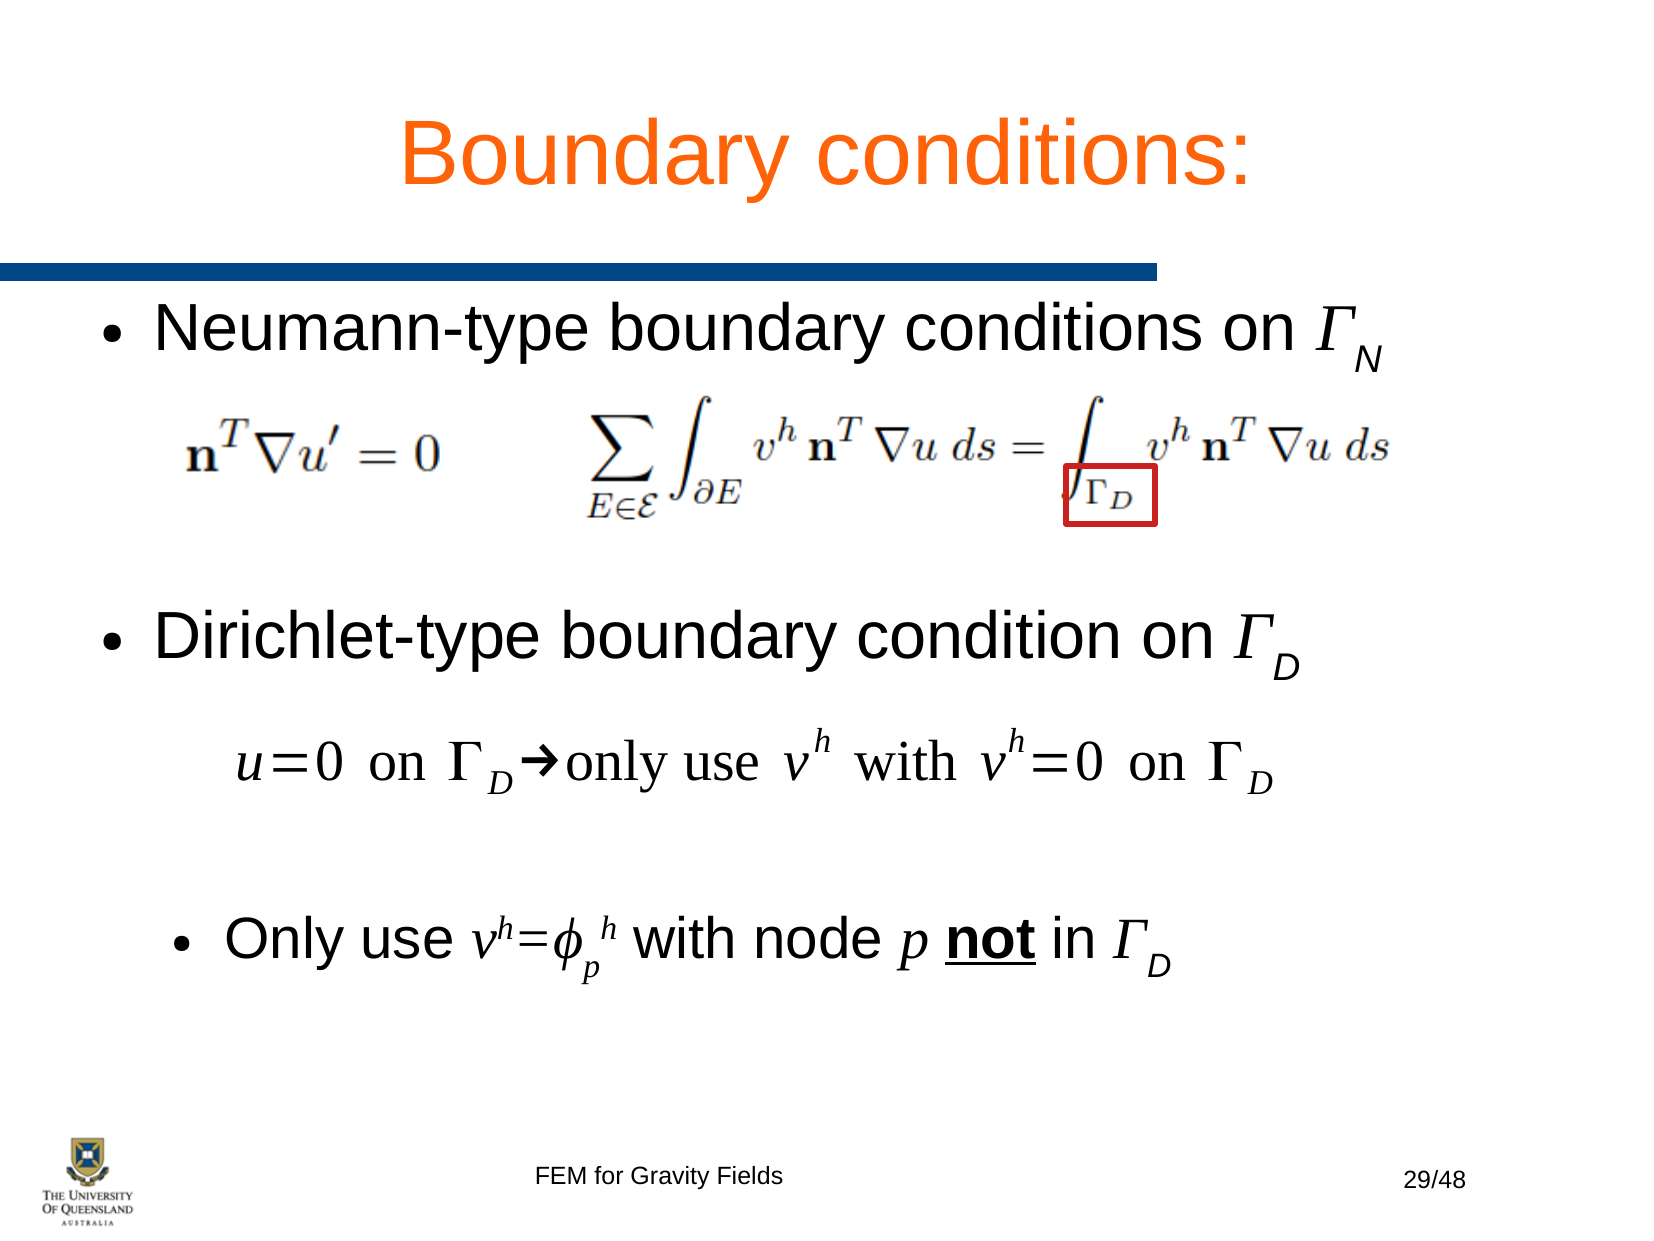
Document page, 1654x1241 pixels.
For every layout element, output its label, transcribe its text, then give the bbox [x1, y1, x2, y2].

picture [172, 391, 488, 522]
list Neumann-type boundary conditions on ΓN Dirichlet-type boundary condition on ΓD Only use vh=ϕph with node p not in ΓD [82, 290, 1571, 1010]
title Boundary conditions: [82, 49, 1571, 257]
chart [229, 720, 1281, 802]
picture [576, 379, 1457, 537]
picture [35, 1133, 142, 1235]
